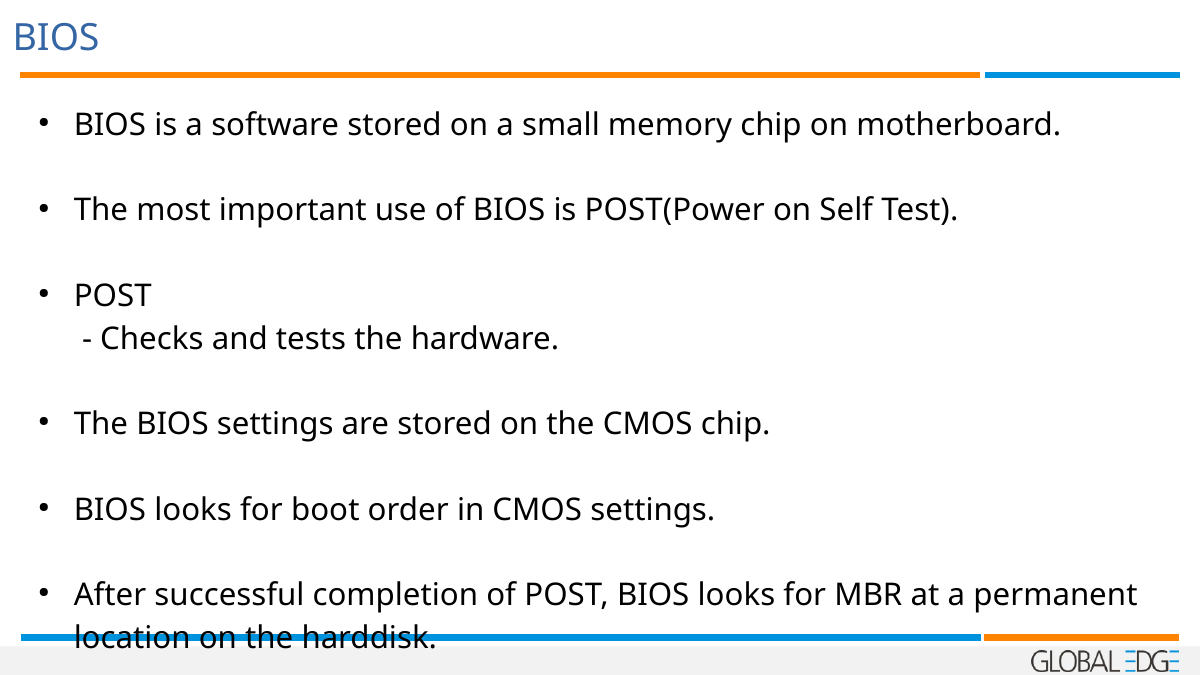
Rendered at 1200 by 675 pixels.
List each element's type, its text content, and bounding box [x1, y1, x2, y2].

text_box BIOS is a software stored on a small memory chip on motherboard. The most important use of BIOS is POST(Power on Self Test). POST - Checks and tests the hardware. The BIOS settings are stored on the CMOS chip. BIOS looks for boot order in CMOS settings. After successful completion of POST, BIOS looks for MBR at a permanent location on the harddisk. [23, 94, 1182, 624]
title BIOS [12, 9, 1088, 63]
picture [1031, 650, 1179, 672]
